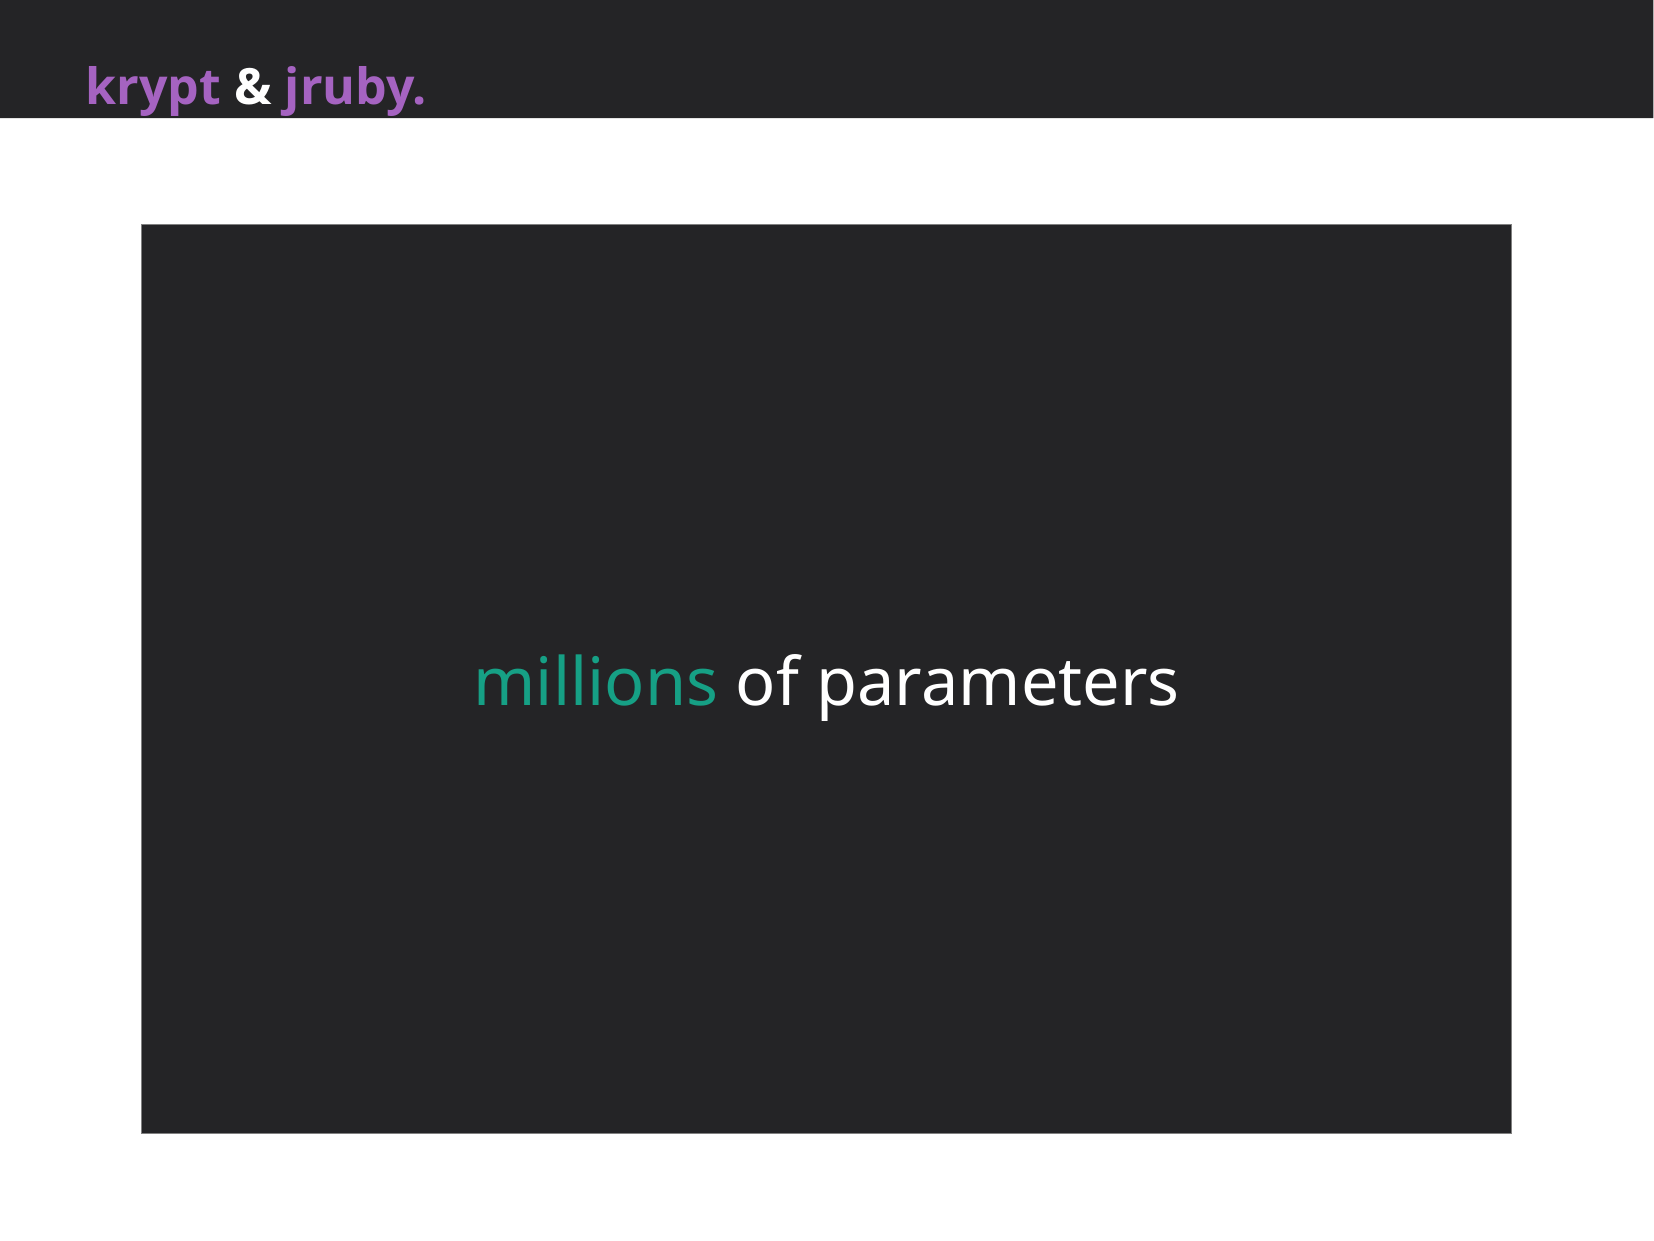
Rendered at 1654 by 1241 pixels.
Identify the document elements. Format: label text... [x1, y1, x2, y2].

text_box millions of parameters [141, 224, 1512, 1134]
text_box krypt & jruby. [70, 43, 1359, 119]
text_box [165, 531, 1441, 1087]
text_box [0, 0, 1654, 119]
